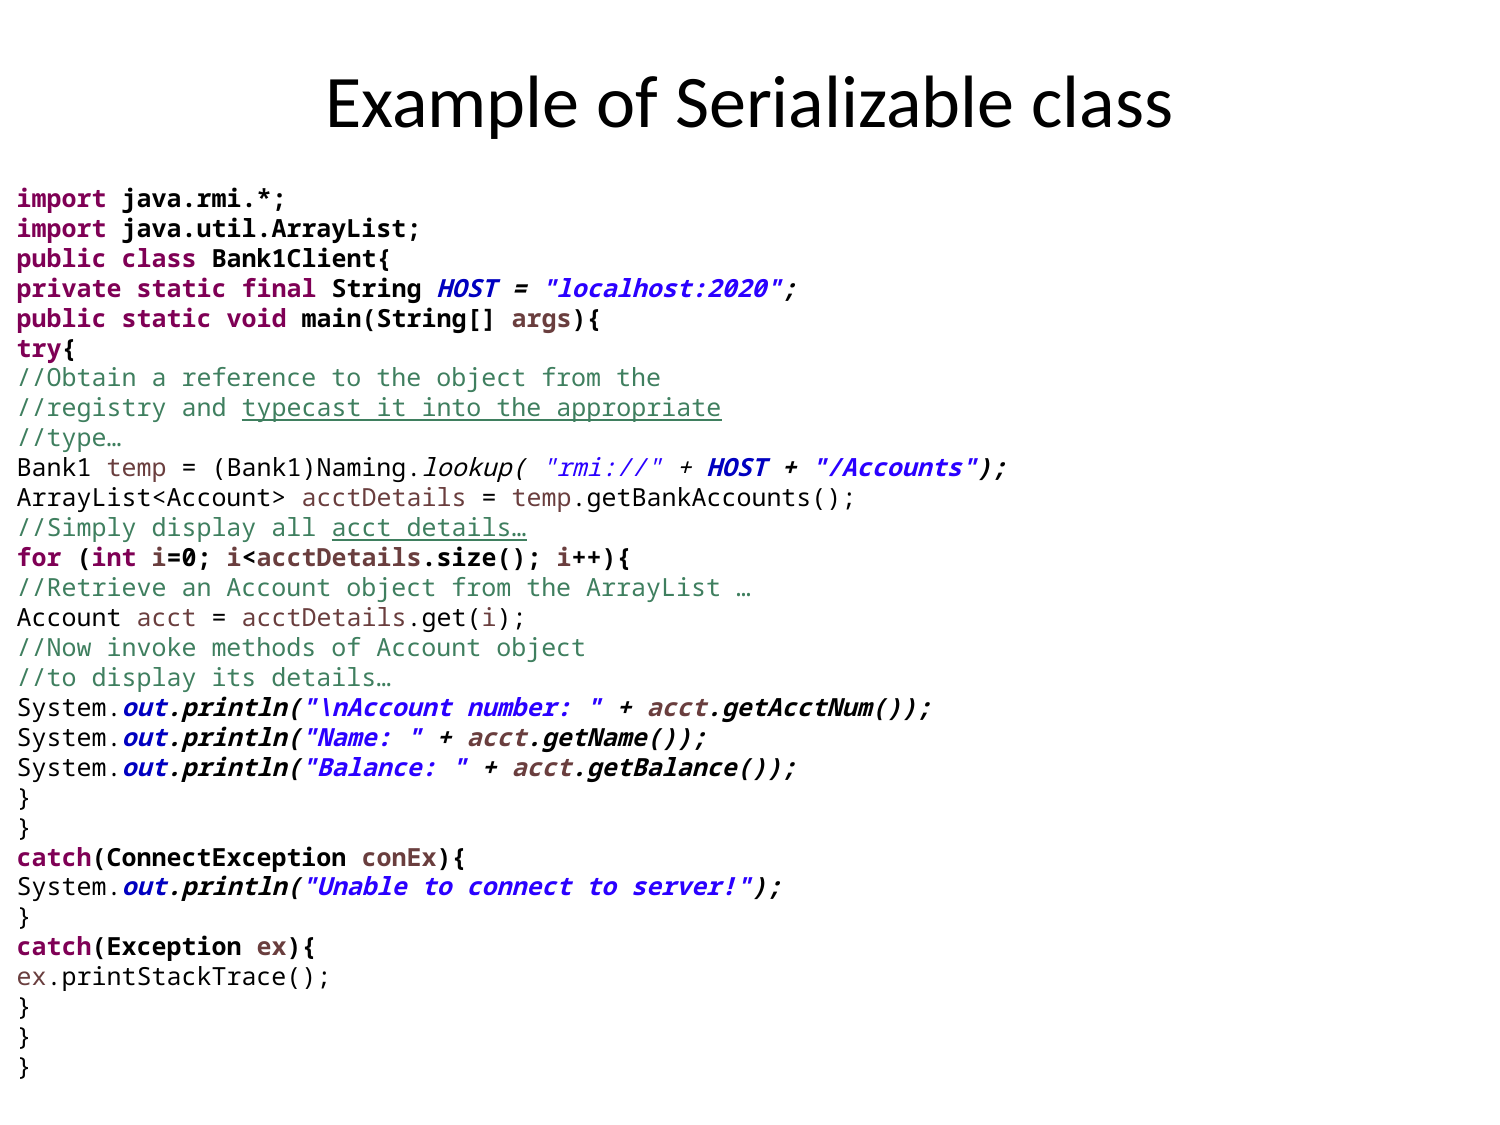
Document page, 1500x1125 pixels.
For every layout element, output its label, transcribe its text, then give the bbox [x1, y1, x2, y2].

text_box import java.rmi.*; import java.util.ArrayList; public class Bank1Client{ private static final String HOST = "localhost:2020"; public static void main(String[] args){ try{ //Obtain a reference to the object from the //registry and typecast it into the appropriate //type… Bank1 temp = (Bank1)Naming.lookup( "rmi://" + HOST + "/Accounts"); ArrayList<Account> acctDetails = temp.getBankAccounts(); //Simply display all acct details… for (int i=0; i<acctDetails.size(); i++){ //Retrieve an Account object from the ArrayList … Account acct = acctDetails.get(i); //Now invoke methods of Account object //to display its details… System.out.println("\nAccount number: " + acct.getAcctNum()); System.out.println("Name: " + acct.getName()); System.out.println("Balance: " + acct.getBalance()); } } catch(ConnectException conEx){ System.out.println("Unable to connect to server!"); } catch(Exception ex){ ex.printStackTrace(); } } } [1, 174, 1500, 1088]
title Example of Serializable class [75, 45, 1425, 150]
